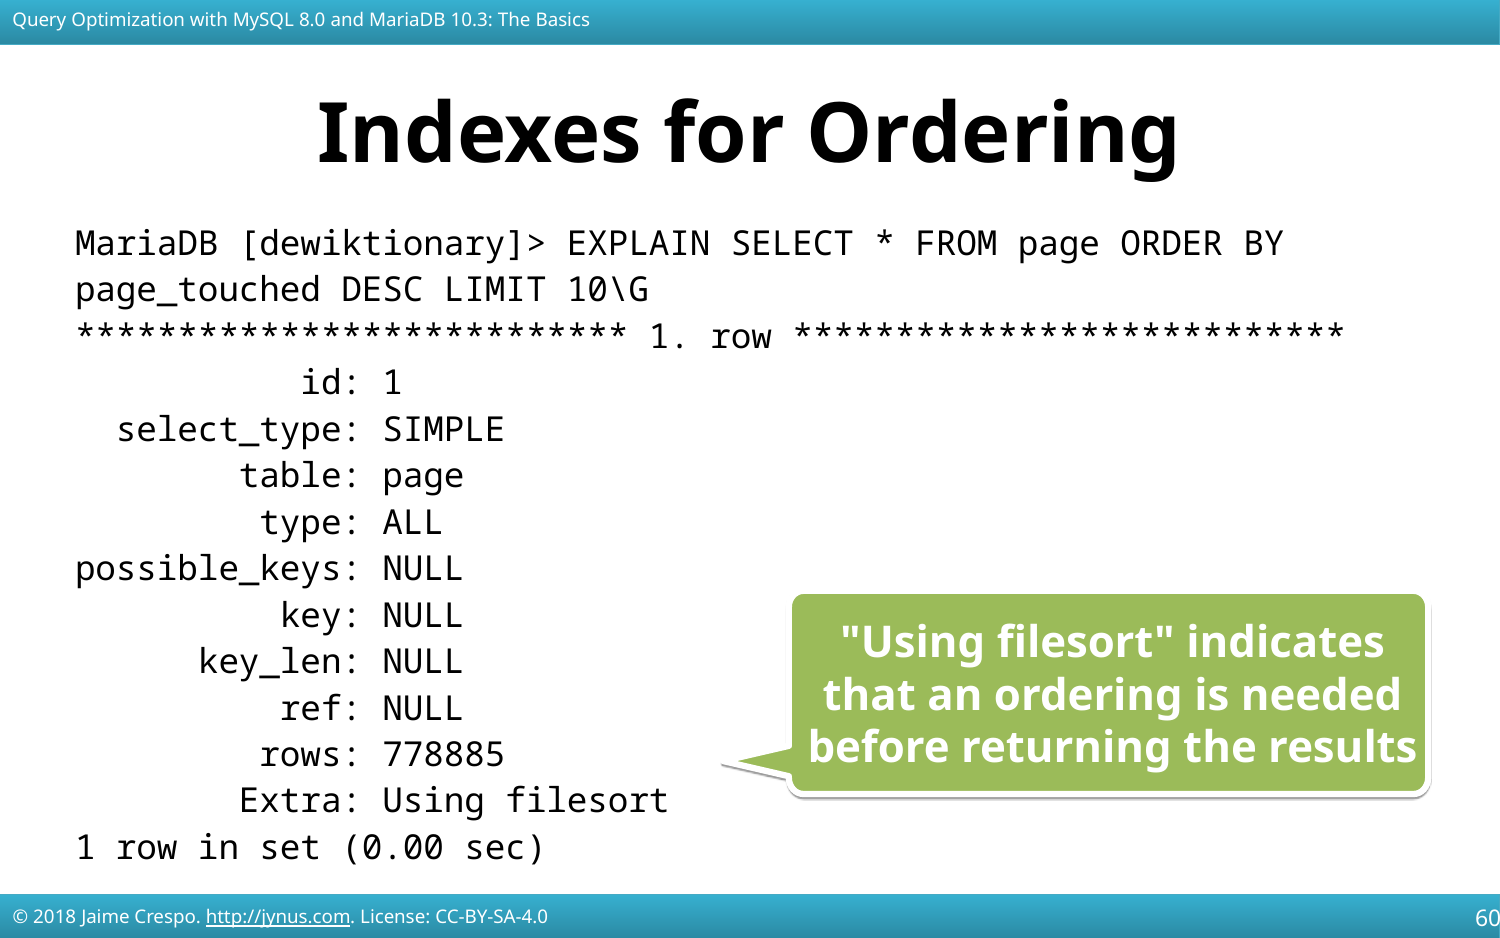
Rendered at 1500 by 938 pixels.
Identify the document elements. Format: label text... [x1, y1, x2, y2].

list MariaDB [dewiktionary]> EXPLAIN SELECT * FROM page ORDER BY page_touched DESC LIMIT 10\G *************************** 1. row *************************** id: 1 select_type: SIMPLE table: page type: ALL possible_keys: NULL key: NULL key_len: NULL ref: NULL rows: 778885 Extra: Using filesort 1 row in set (0.00 sec) [75, 218, 1425, 876]
title Indexes for Ordering [75, 51, 1425, 209]
text_box "Using filesort" indicates that an ordering is needed before returning the results [723, 590, 1429, 794]
slide_number [1389, 896, 1490, 935]
